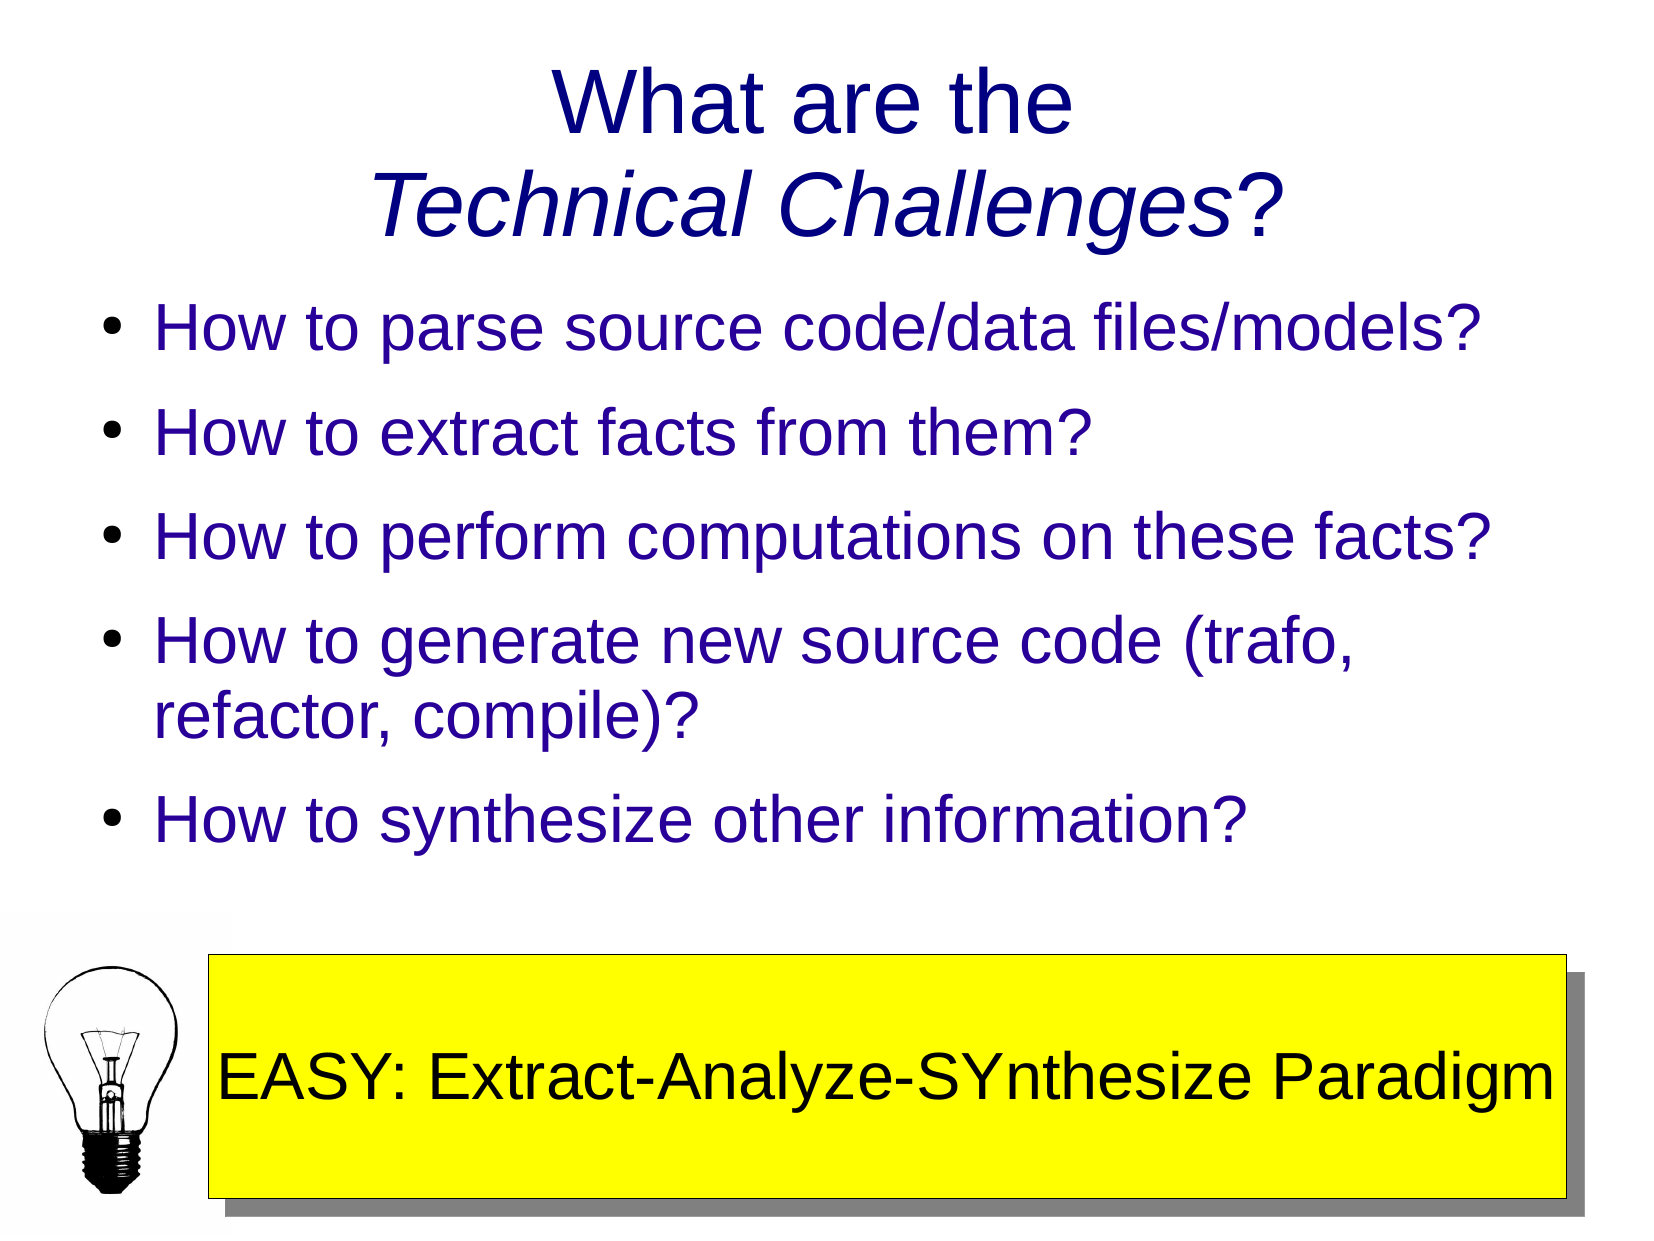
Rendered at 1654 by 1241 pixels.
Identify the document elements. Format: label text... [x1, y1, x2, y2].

title What are the Technical Challenges? [82, 49, 1571, 257]
list How to parse source code/data files/models? How to extract facts from them? How to perform computations on these facts? How to generate new source code (trafo, refactor, compile)? How to synthesize other information? [82, 290, 1571, 1109]
picture [0, 906, 233, 1236]
text_box EASY: Extract-Analyze-SYnthesize Paradigm [208, 954, 1567, 1199]
